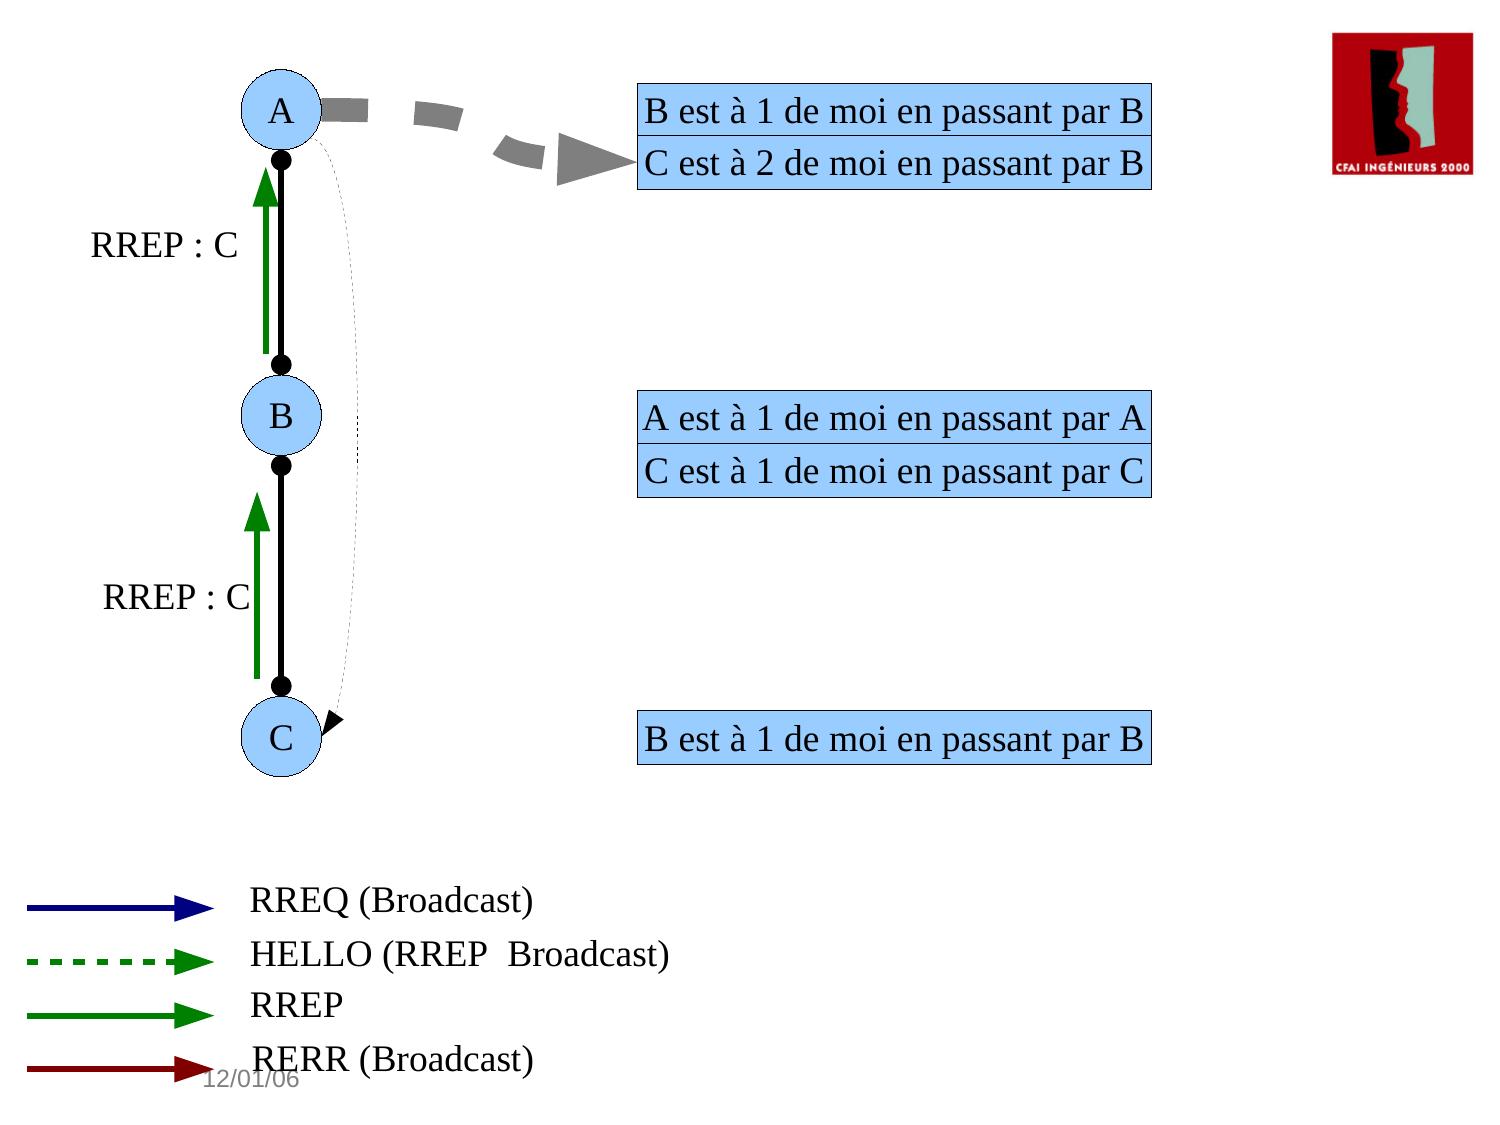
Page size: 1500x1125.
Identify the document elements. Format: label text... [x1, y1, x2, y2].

text_box B est à 1 de moi en passant par B [637, 83, 1152, 135]
text_box RREP : C [87, 569, 266, 640]
text_box C [241, 696, 322, 777]
text_box RREP [235, 977, 359, 1048]
text_box RREQ (Broadcast) [234, 872, 550, 926]
picture [1328, 29, 1477, 178]
text_box C est à 1 de moi en passant par C [637, 443, 1152, 498]
text_box RREP : C [75, 218, 254, 288]
text_box A est à 1 de moi en passant par A [637, 390, 1152, 443]
text_box HELLO (RREP Broadcast) [234, 926, 686, 996]
text_box B [241, 375, 322, 456]
text_box B est à 1 de moi en passant par B [637, 710, 1152, 765]
text_box C est à 2 de moi en passant par B [637, 135, 1152, 190]
text_box RERR (Broadcast) [236, 1032, 550, 1102]
text_box A [241, 69, 321, 150]
